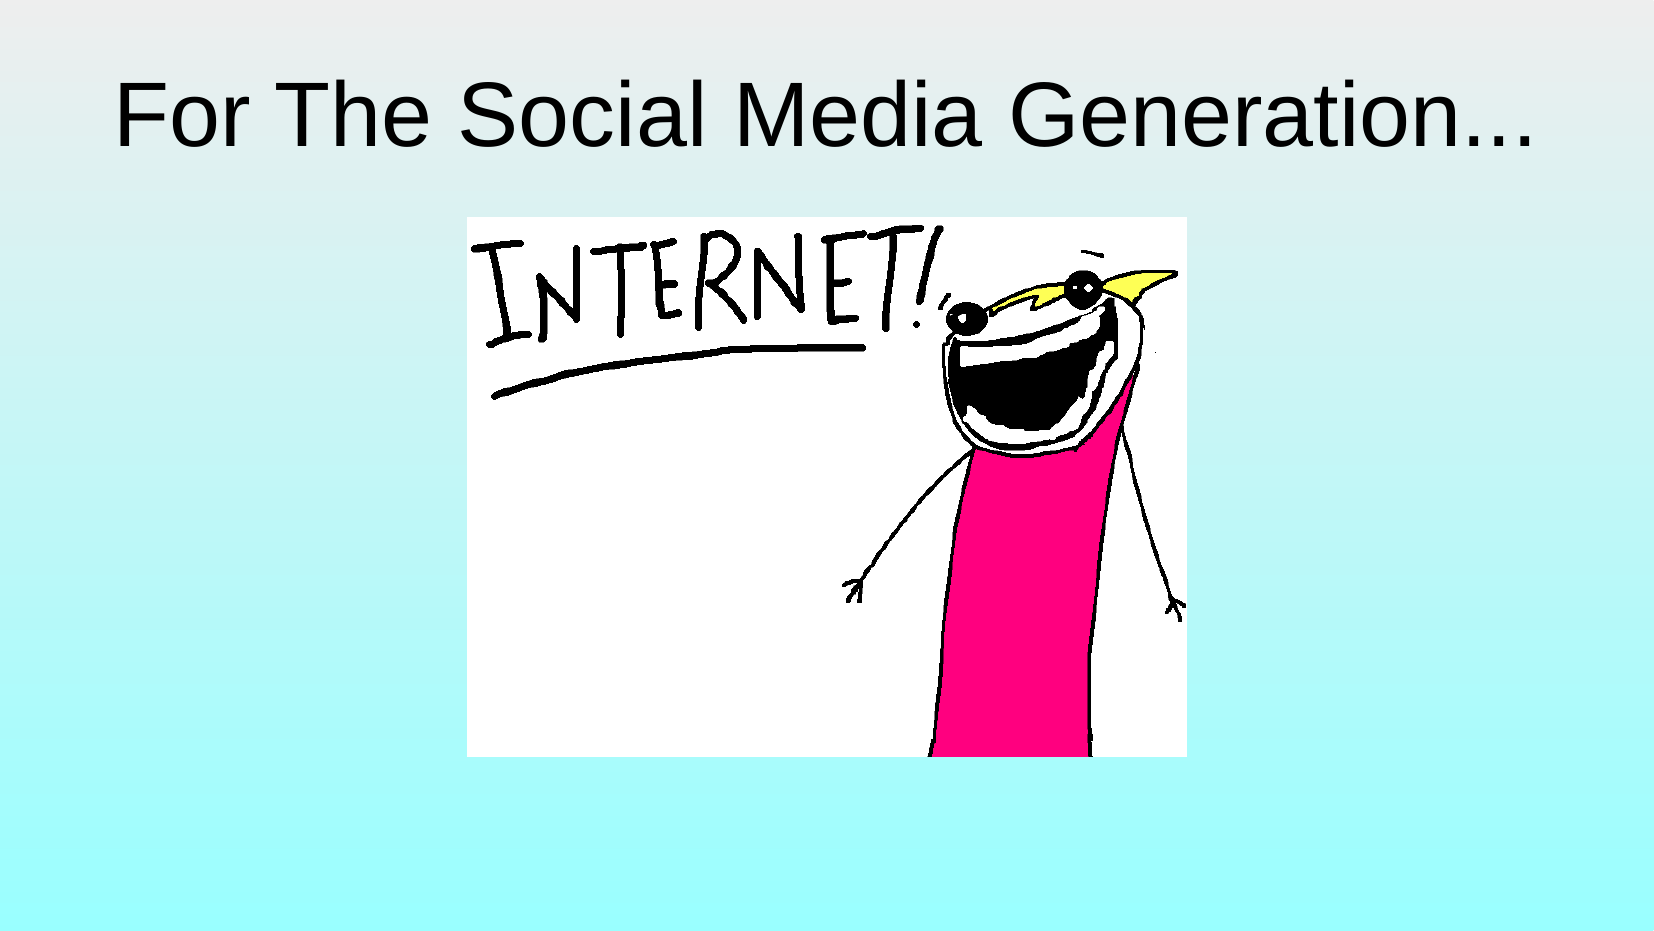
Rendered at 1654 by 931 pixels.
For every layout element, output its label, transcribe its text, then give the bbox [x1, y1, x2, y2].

title For The Social Media Generation... [82, 37, 1571, 193]
picture [467, 217, 1187, 758]
